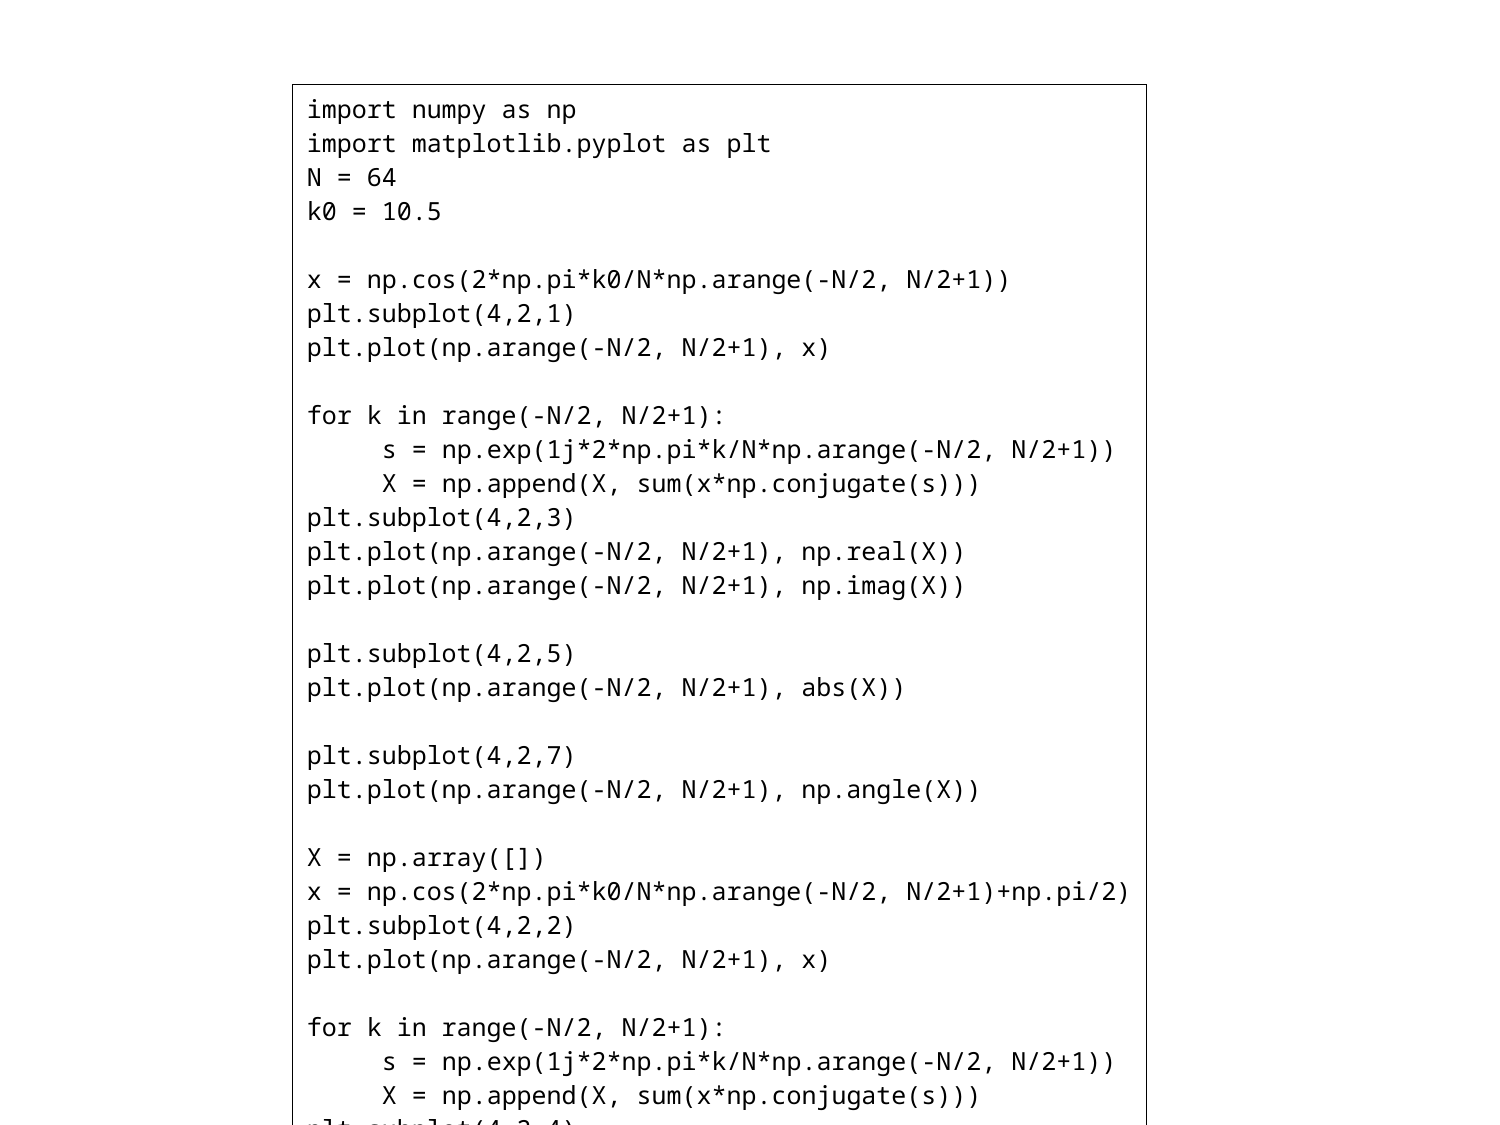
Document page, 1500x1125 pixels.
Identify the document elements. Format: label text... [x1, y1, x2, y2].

text_box import numpy as np import matplotlib.pyplot as plt N = 64 k0 = 10.5 x = np.cos(2*np.pi*k0/N*np.arange(-N/2, N/2+1)) plt.subplot(4,2,1) plt.plot(np.arange(-N/2, N/2+1), x) for k in range(-N/2, N/2+1): s = np.exp(1j*2*np.pi*k/N*np.arange(-N/2, N/2+1)) X = np.append(X, sum(x*np.conjugate(s))) plt.subplot(4,2,3) plt.plot(np.arange(-N/2, N/2+1), np.real(X)) plt.plot(np.arange(-N/2, N/2+1), np.imag(X)) plt.subplot(4,2,5) plt.plot(np.arange(-N/2, N/2+1), abs(X)) plt.subplot(4,2,7) plt.plot(np.arange(-N/2, N/2+1), np.angle(X)) X = np.array([]) x = np.cos(2*np.pi*k0/N*np.arange(-N/2, N/2+1)+np.pi/2) plt.subplot(4,2,2) plt.plot(np.arange(-N/2, N/2+1), x) for k in range(-N/2, N/2+1): s = np.exp(1j*2*np.pi*k/N*np.arange(-N/2, N/2+1)) X = np.append(X, sum(x*np.conjugate(s))) plt.subplot(4,2,4) plt.plot(np.arange(-N/2, N/2+1), np.real(X)) plt.plot(np.arange(-N/2, N/2+1), np.imag(X)) plt.subplot(4,2,6) plt.plot(np.arange(-N/2, N/2+1), abs(X)) plt.subplot(4,2,8) plt.plot(np.arange(-N/2, N/2+1), np.angle(X)) [292, 84, 1147, 1076]
